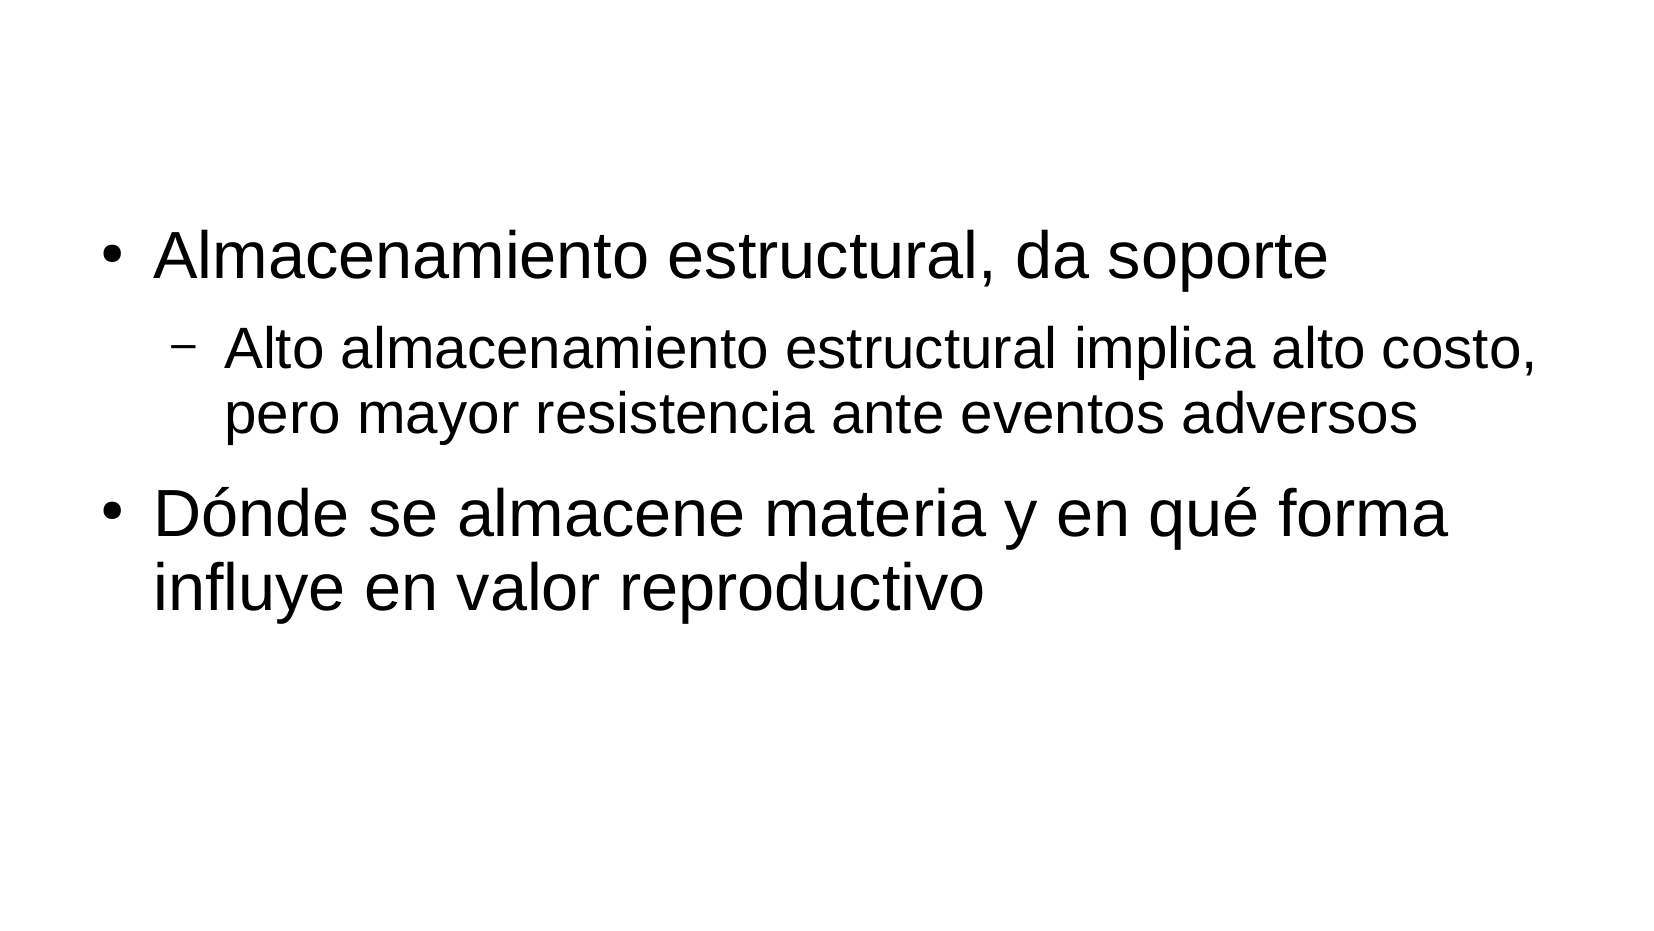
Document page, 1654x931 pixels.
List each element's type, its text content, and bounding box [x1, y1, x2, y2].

list Almacenamiento estructural, da soporte Alto almacenamiento estructural implica alto costo, pero mayor resistencia ante eventos adversos Dónde se almacene materia y en qué forma influye en valor reproductivo [82, 217, 1571, 758]
